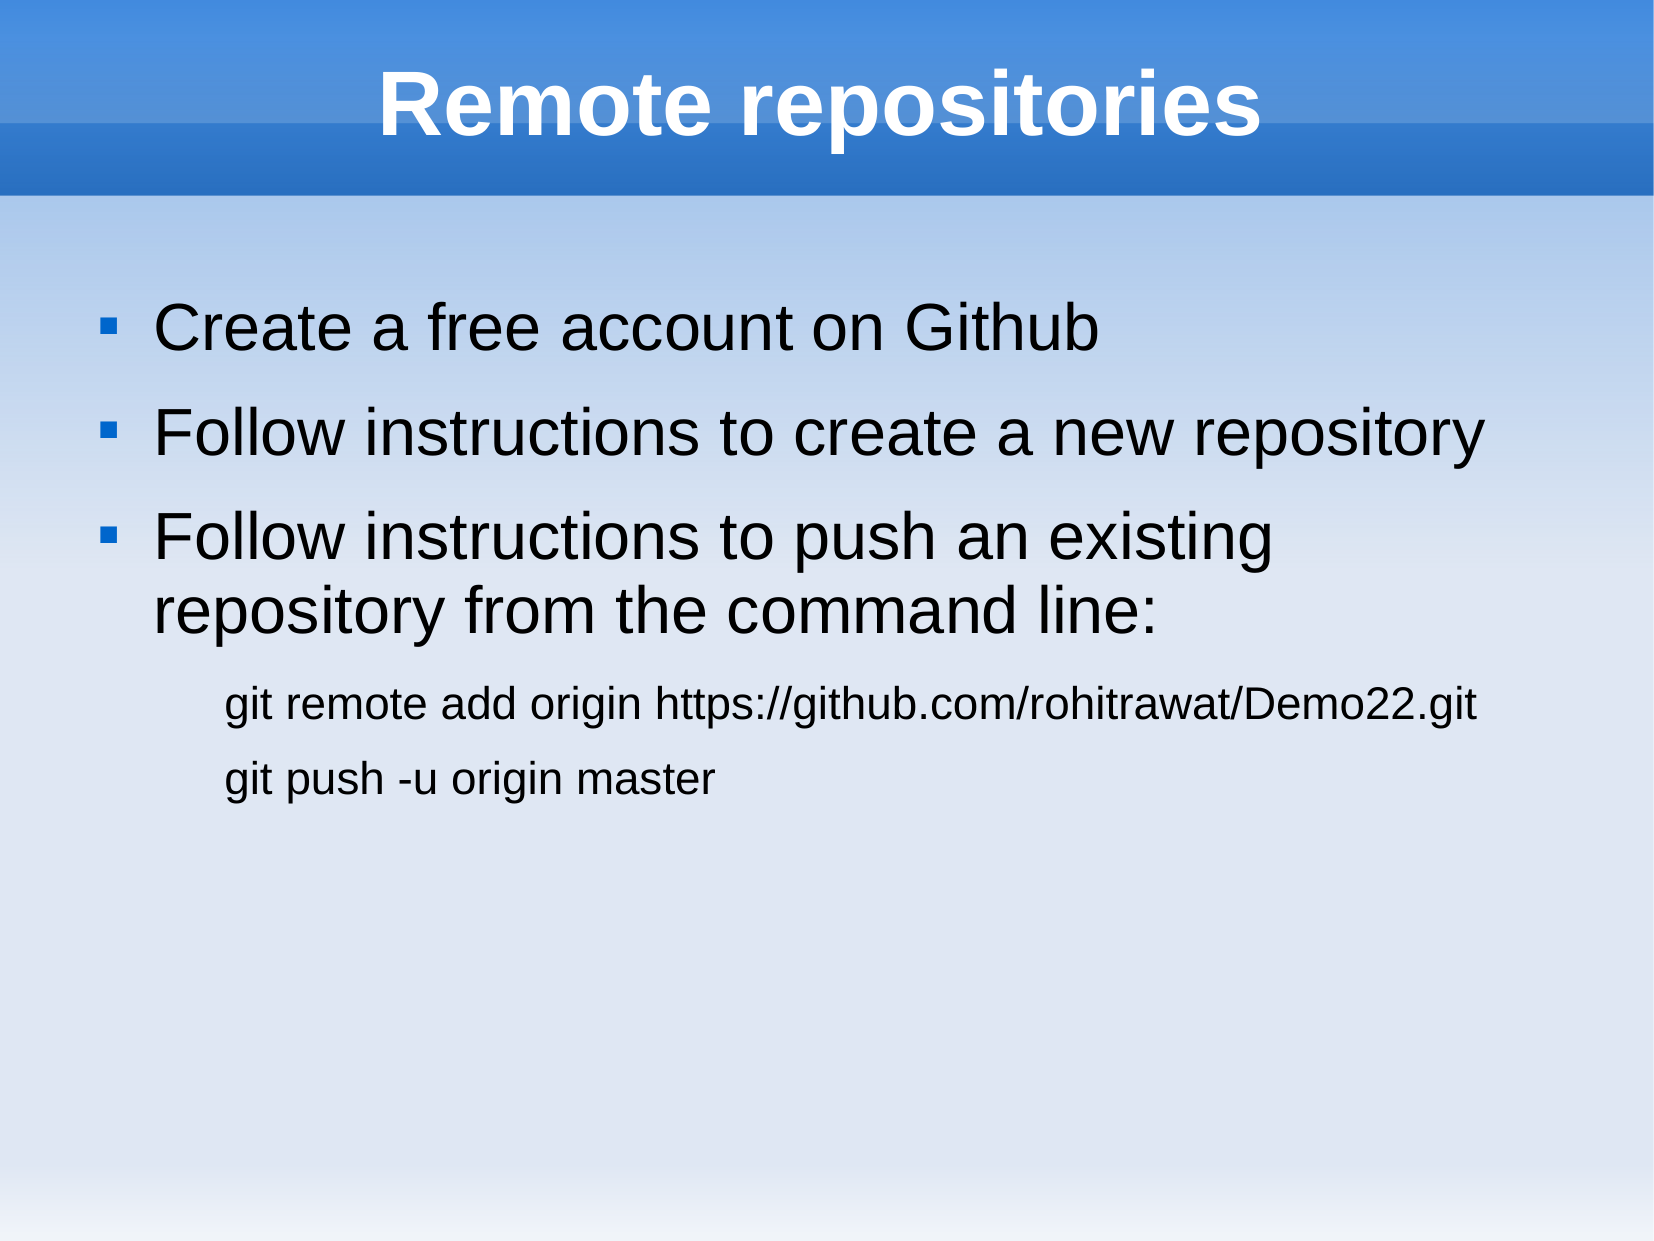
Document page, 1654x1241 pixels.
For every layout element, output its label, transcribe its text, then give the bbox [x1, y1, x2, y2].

picture [0, 0, 1654, 1241]
title Remote repositories [76, 0, 1565, 208]
list Create a free account on Github Follow instructions to create a new repository Follow instructions to push an existing repository from the command line: git remote add origin https://github.com/rohitrawat/Demo22.git git push -u origin master [82, 290, 1571, 1109]
